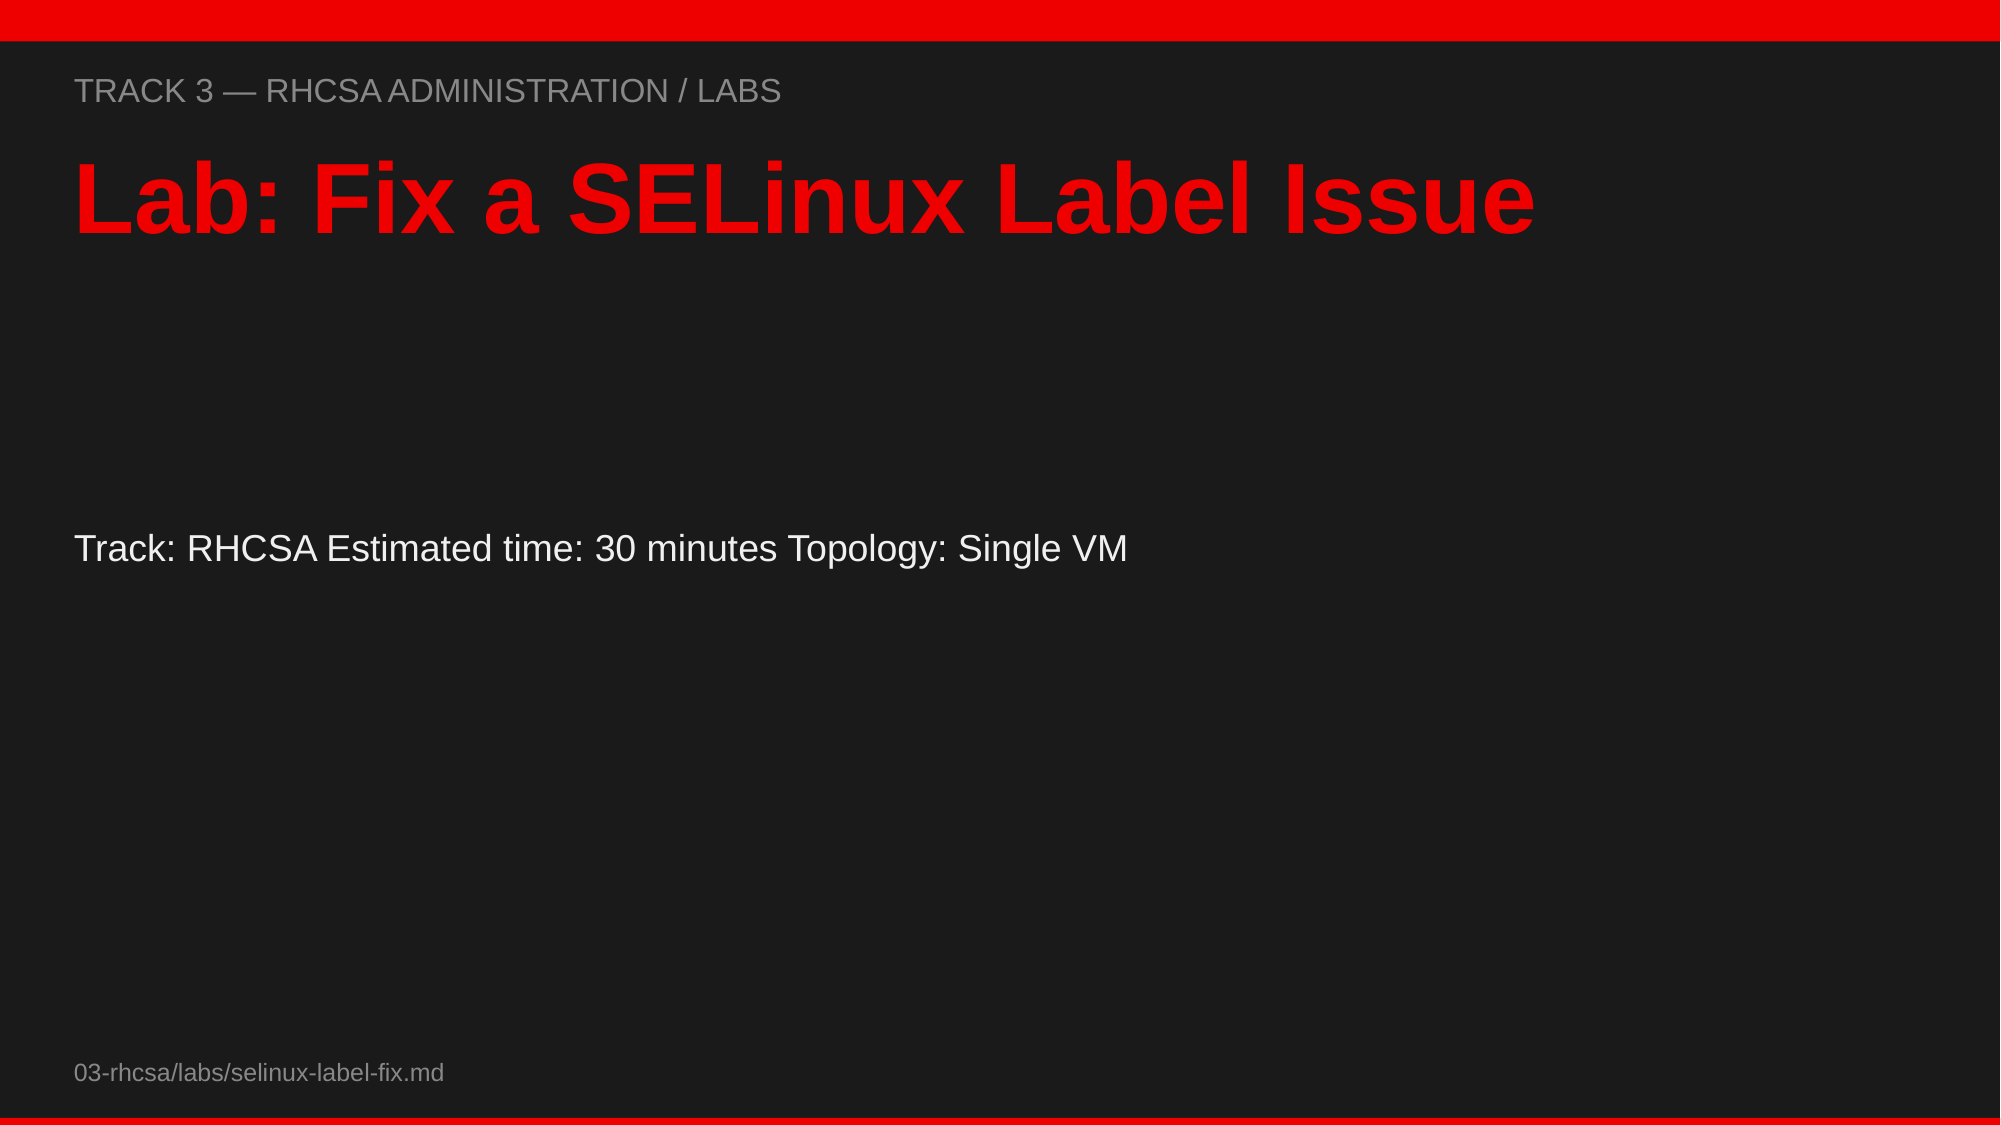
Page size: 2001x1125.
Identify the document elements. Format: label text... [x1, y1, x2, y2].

text_box 03-rhcsa/labs/selinux-label-fix.md [59, 1051, 1942, 1093]
text_box Lab: Fix a SELinux Label Issue [59, 135, 1942, 461]
text_box [0, 1117, 2001, 1125]
text_box TRACK 3 — RHCSA ADMINISTRATION / LABS [59, 64, 1942, 119]
text_box [0, 0, 2001, 42]
text_box Track: RHCSA Estimated time: 30 minutes Topology: Single VM [59, 519, 1942, 727]
